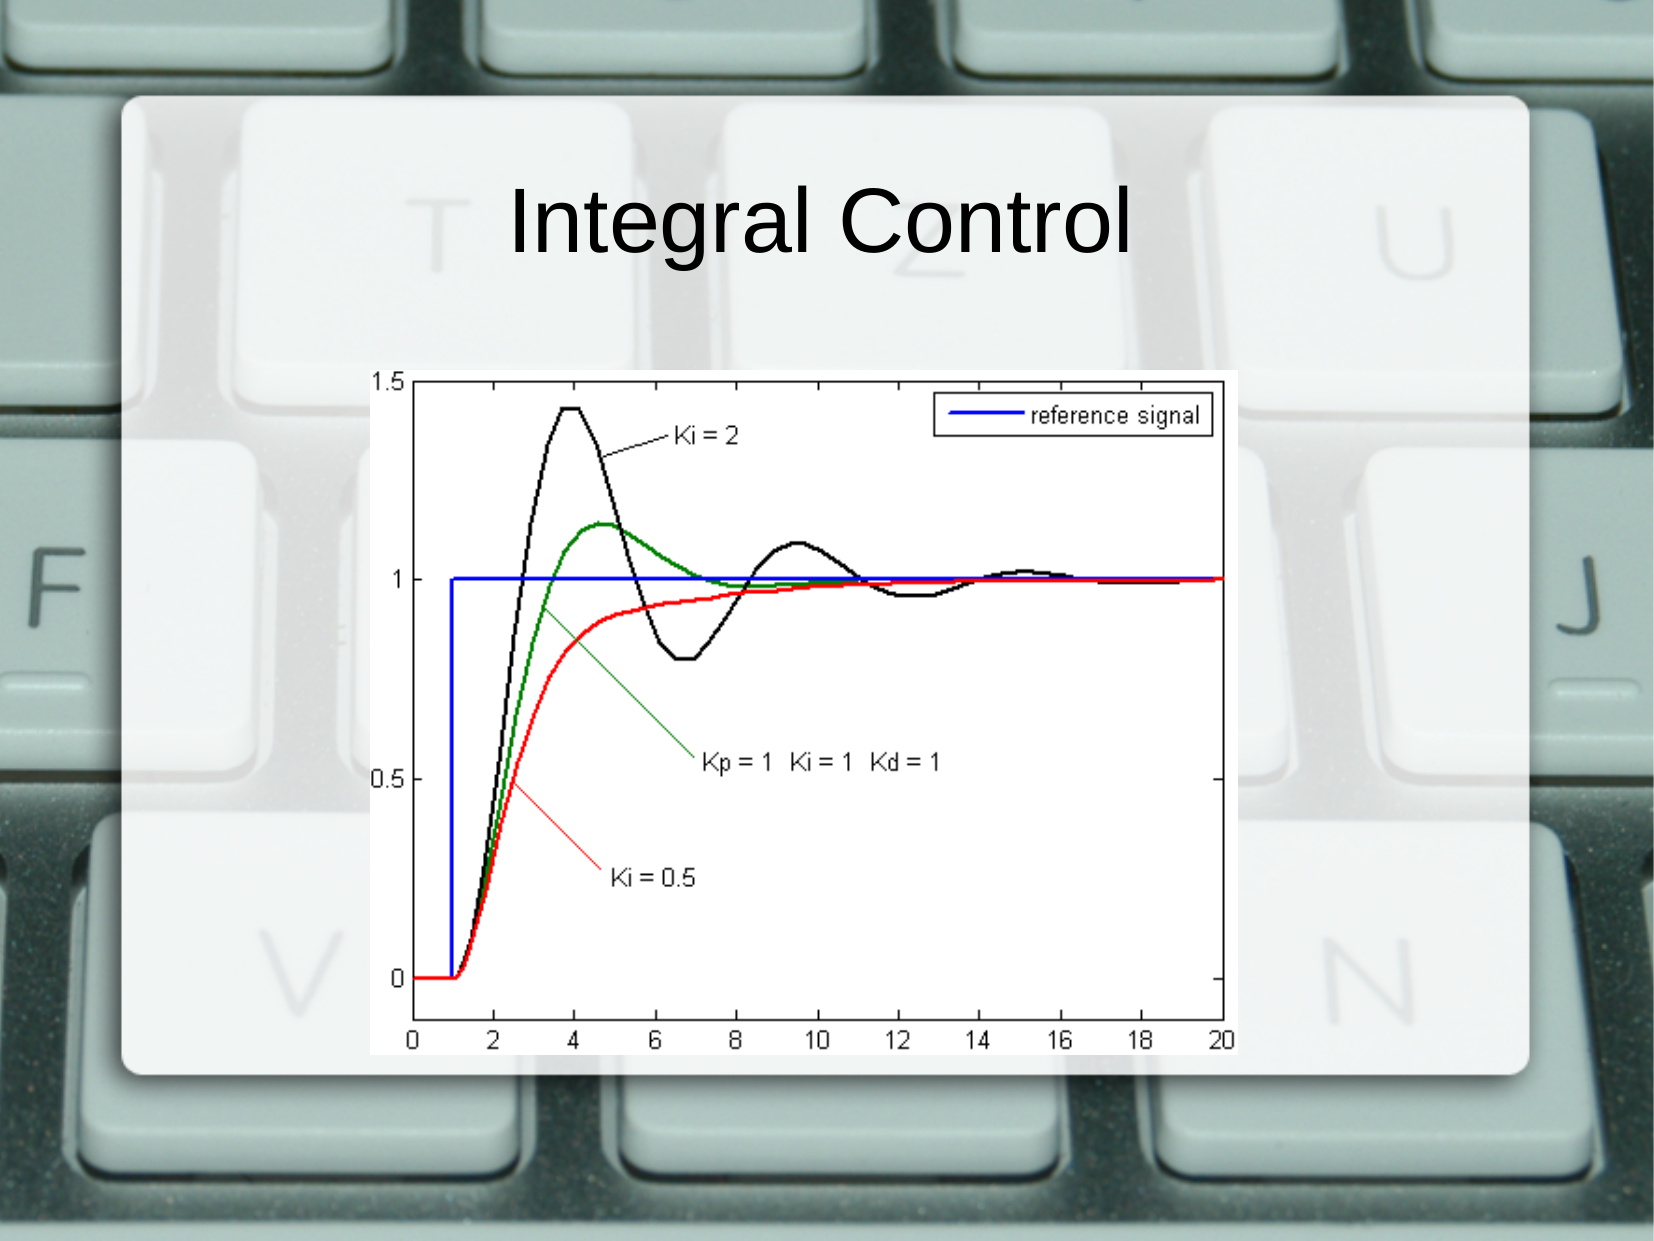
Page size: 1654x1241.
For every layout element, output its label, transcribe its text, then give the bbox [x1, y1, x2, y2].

picture [0, 0, 1654, 1241]
title Integral Control [135, 117, 1506, 325]
